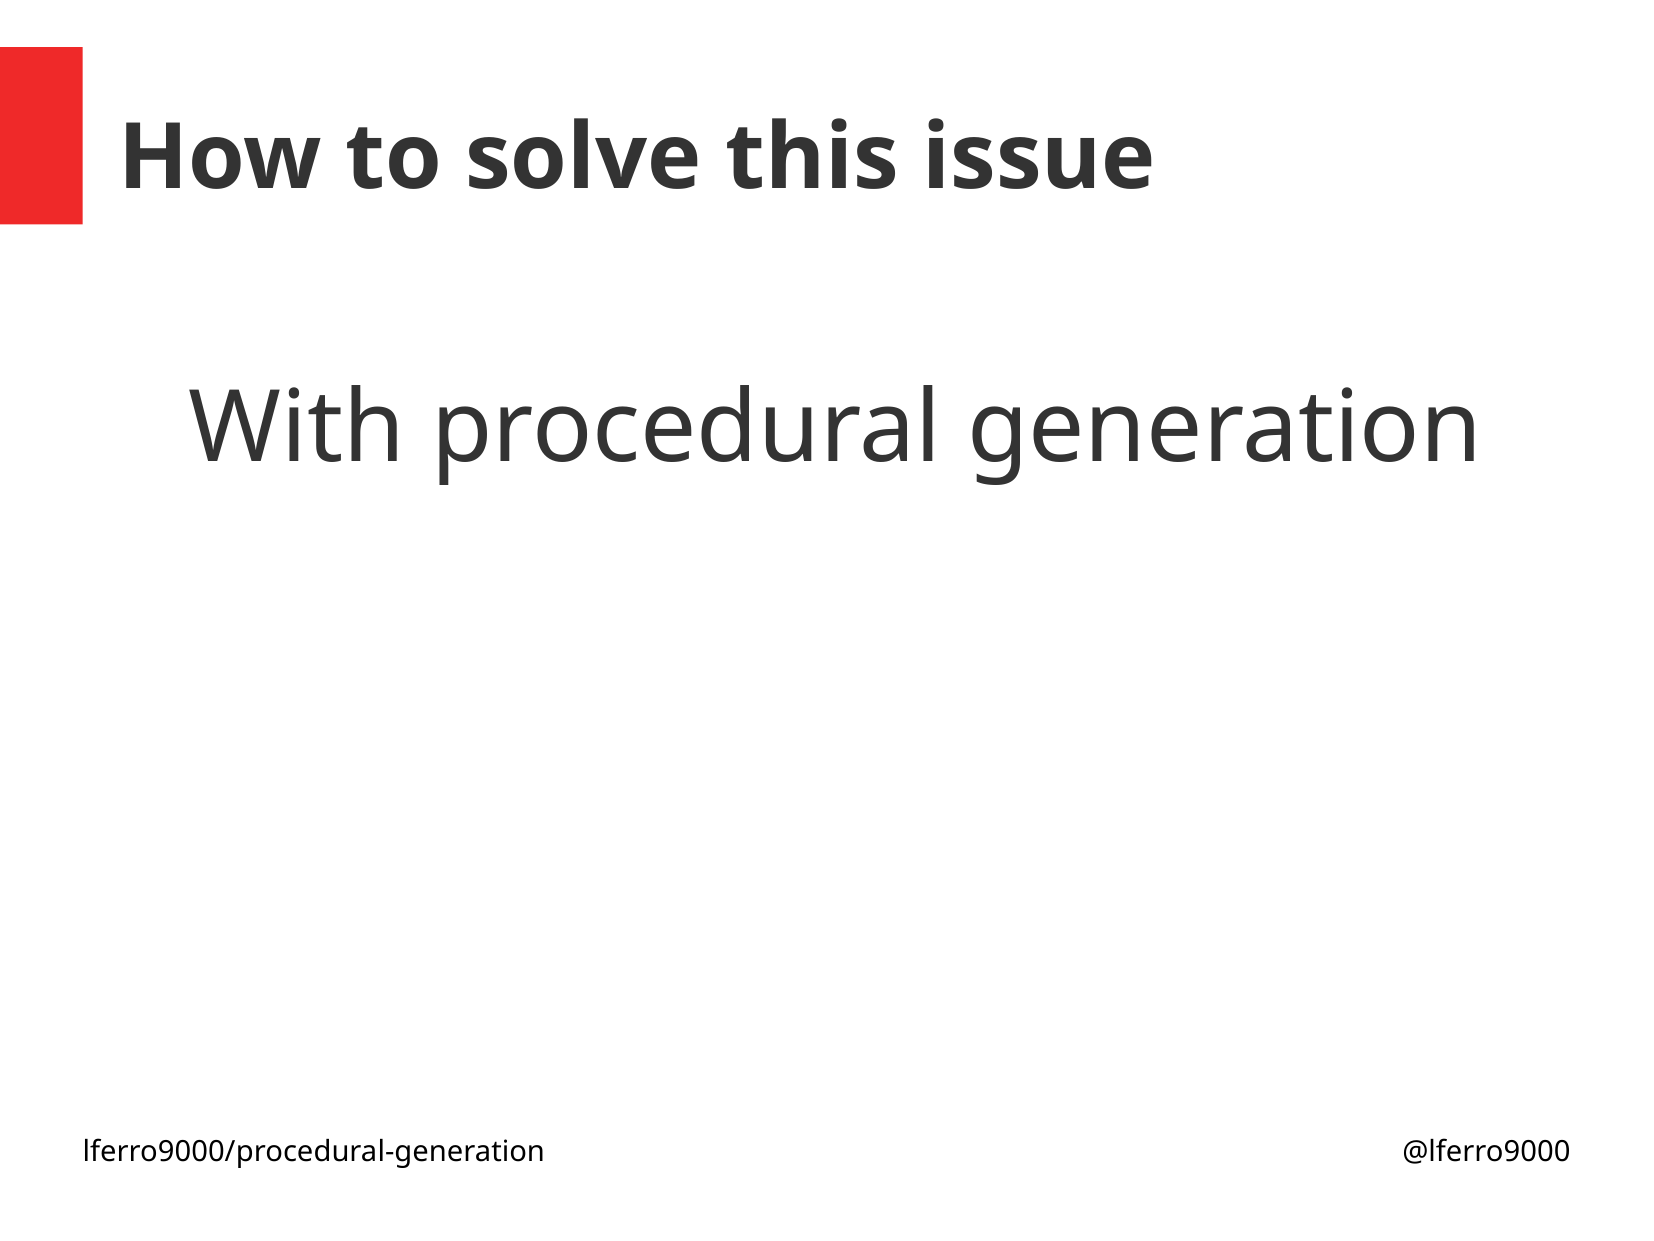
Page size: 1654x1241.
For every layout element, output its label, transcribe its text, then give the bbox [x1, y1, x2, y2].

list With procedural generation [118, 354, 1536, 1074]
title How to solve this issue [118, 49, 1571, 257]
